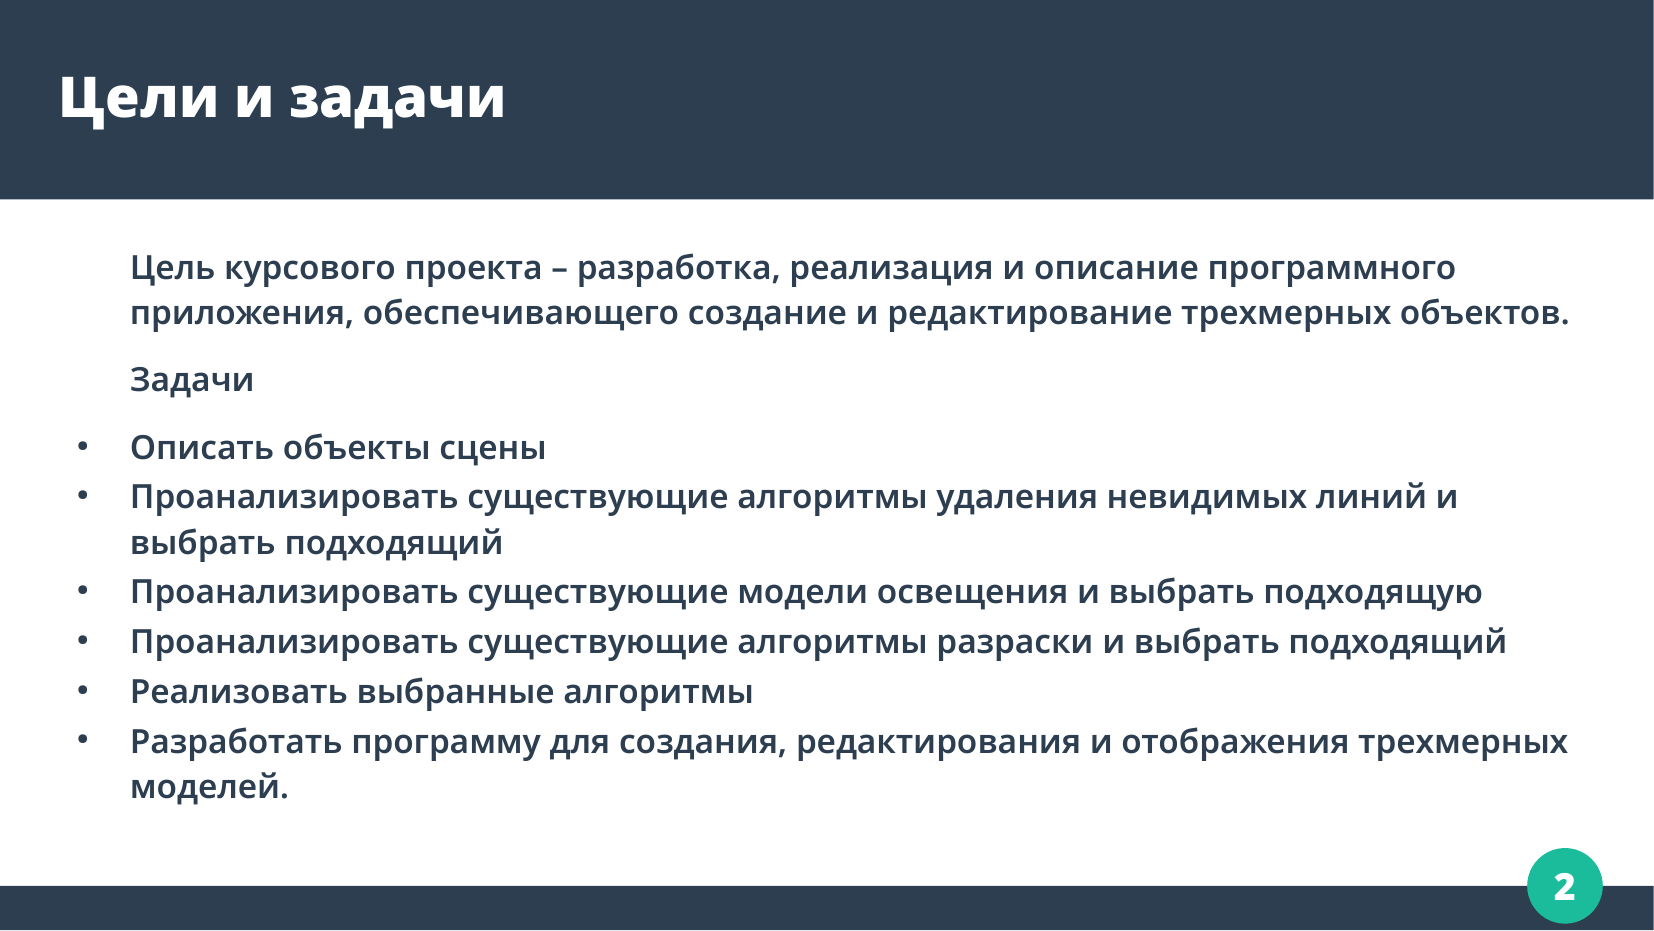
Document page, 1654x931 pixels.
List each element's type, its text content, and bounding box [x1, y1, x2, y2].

title Цели и задачи [59, 37, 1595, 156]
list Цель курсового проекта – разработка, реализация и описание программного приложения, обеспечивающего создание и редактирование трехмерных объектов. Задачи Описать объекты сцены Проанализировать существующие алгоритмы удаления невидимых линий и выбрать подходящий Проанализировать существующие модели освещения и выбрать подходящую Проанализировать существующие алгоритмы разраски и выбрать подходящий Реализовать выбранные алгоритмы Разработать программу для создания, редактирования и отображения трехмерных моделей. [59, 243, 1595, 864]
